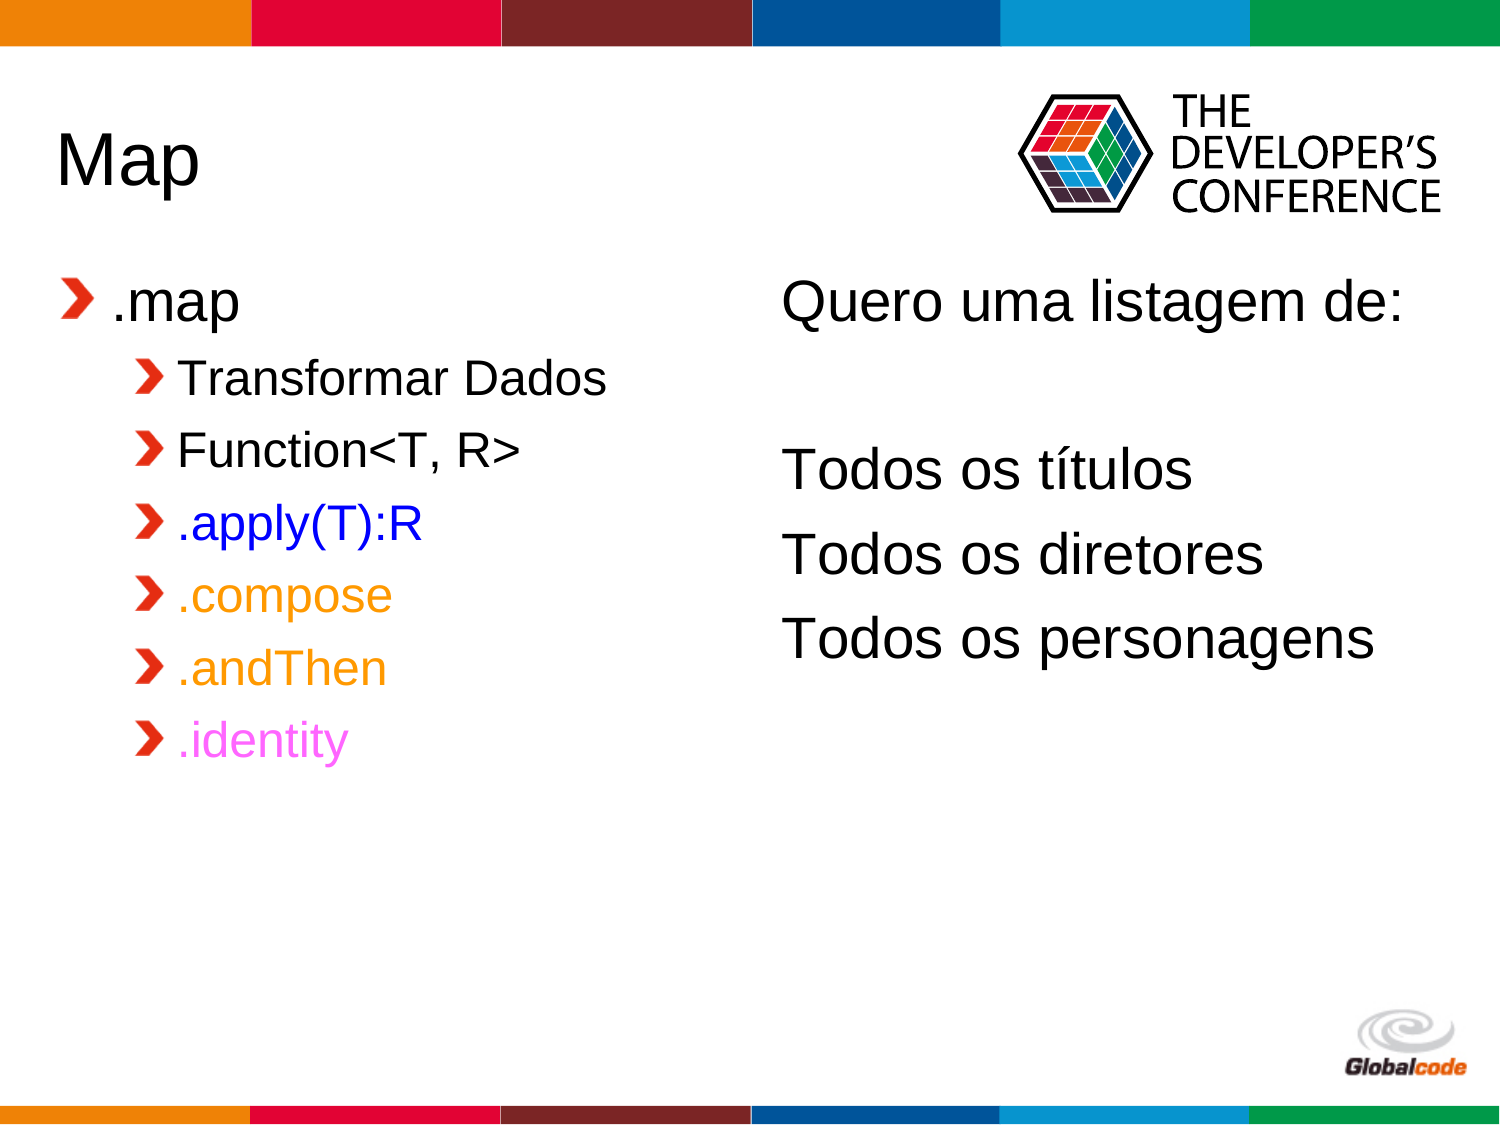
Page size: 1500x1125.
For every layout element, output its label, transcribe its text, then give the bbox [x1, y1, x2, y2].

picture [1328, 964, 1486, 1105]
list .map Transformar Dados Function<T, R> .apply(T):R .compose .andThen .identity [41, 255, 733, 999]
title Map [41, 79, 974, 231]
list Quero uma listagem de: Todos os títulos Todos os diretores Todos os personagens [767, 255, 1459, 999]
